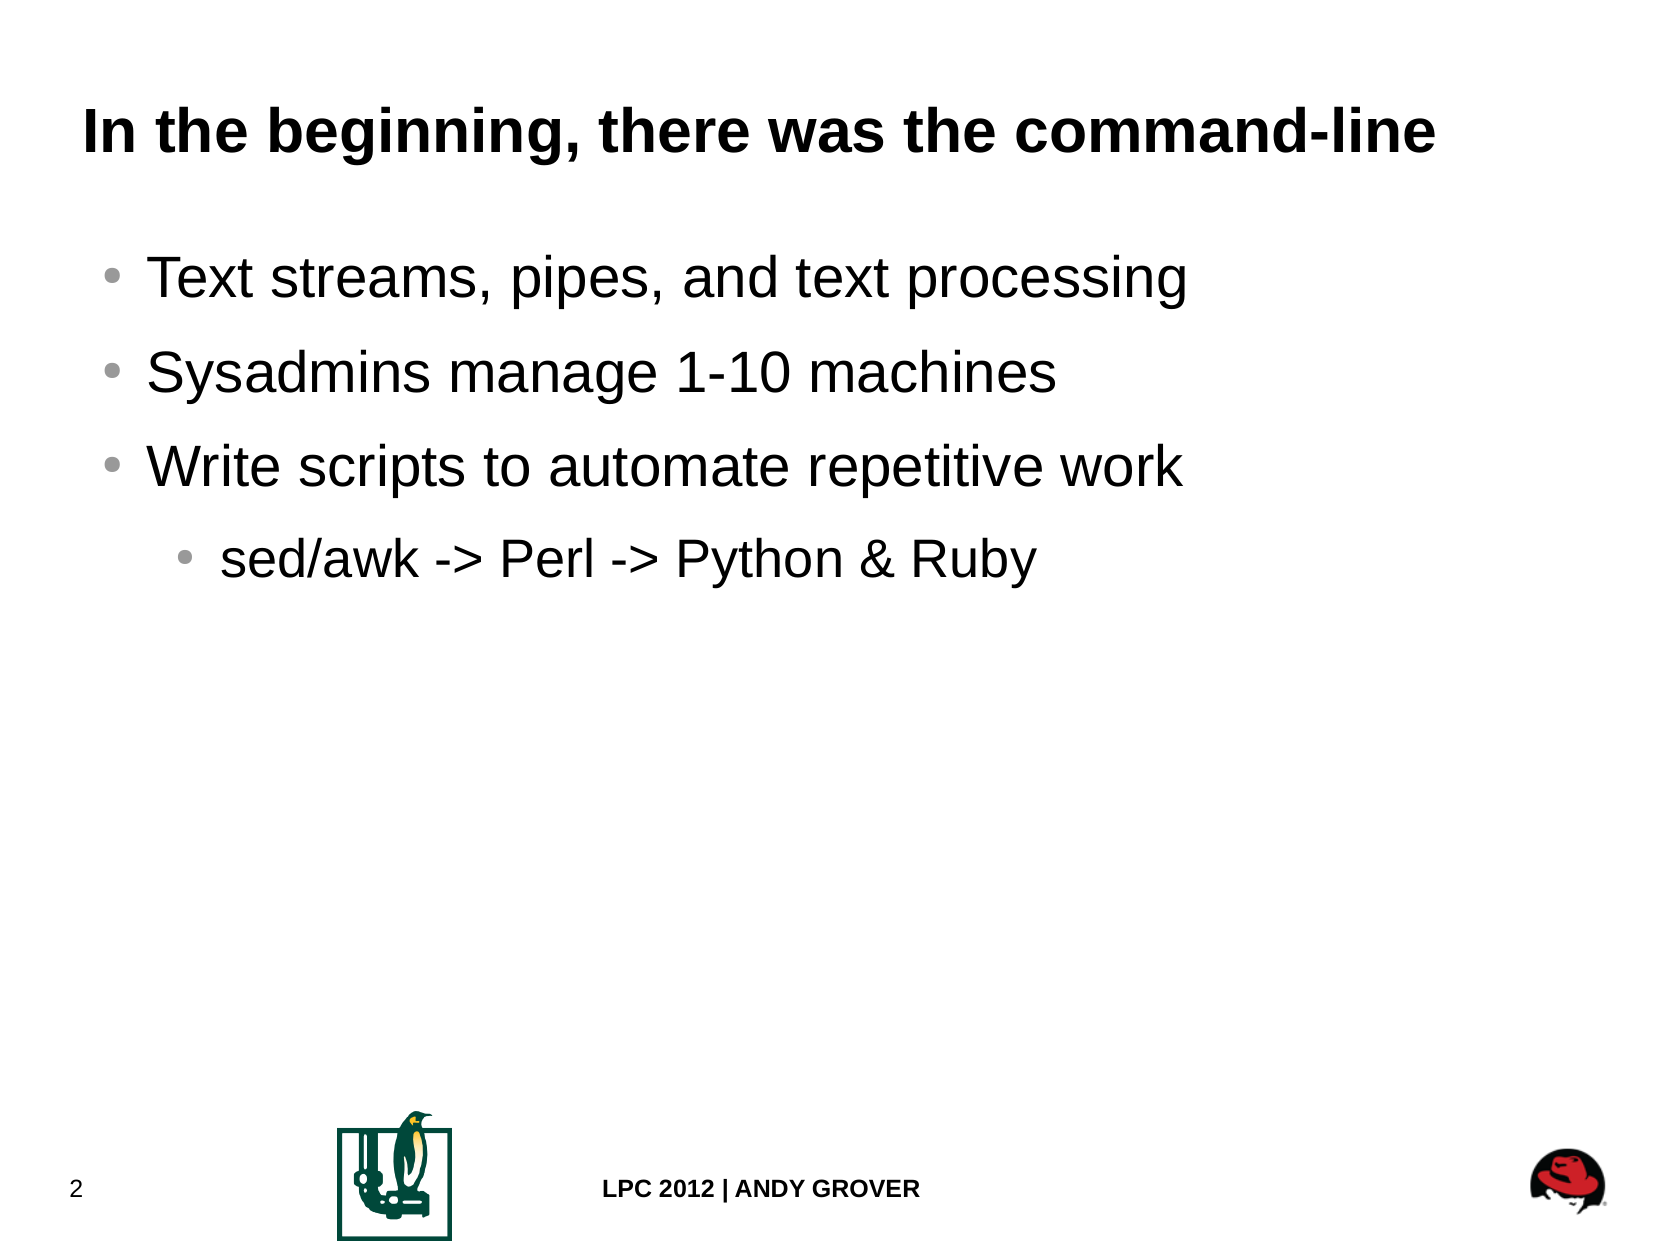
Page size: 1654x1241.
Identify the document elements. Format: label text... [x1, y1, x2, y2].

picture [1529, 1146, 1613, 1224]
list Text streams, pipes, and text processing Sysadmins manage 1-10 machines Write scripts to automate repetitive work sed/awk -> Perl -> Python & Ruby [86, 244, 1576, 1039]
picture [337, 1111, 452, 1241]
title In the beginning, there was the command-line [82, 37, 1571, 226]
